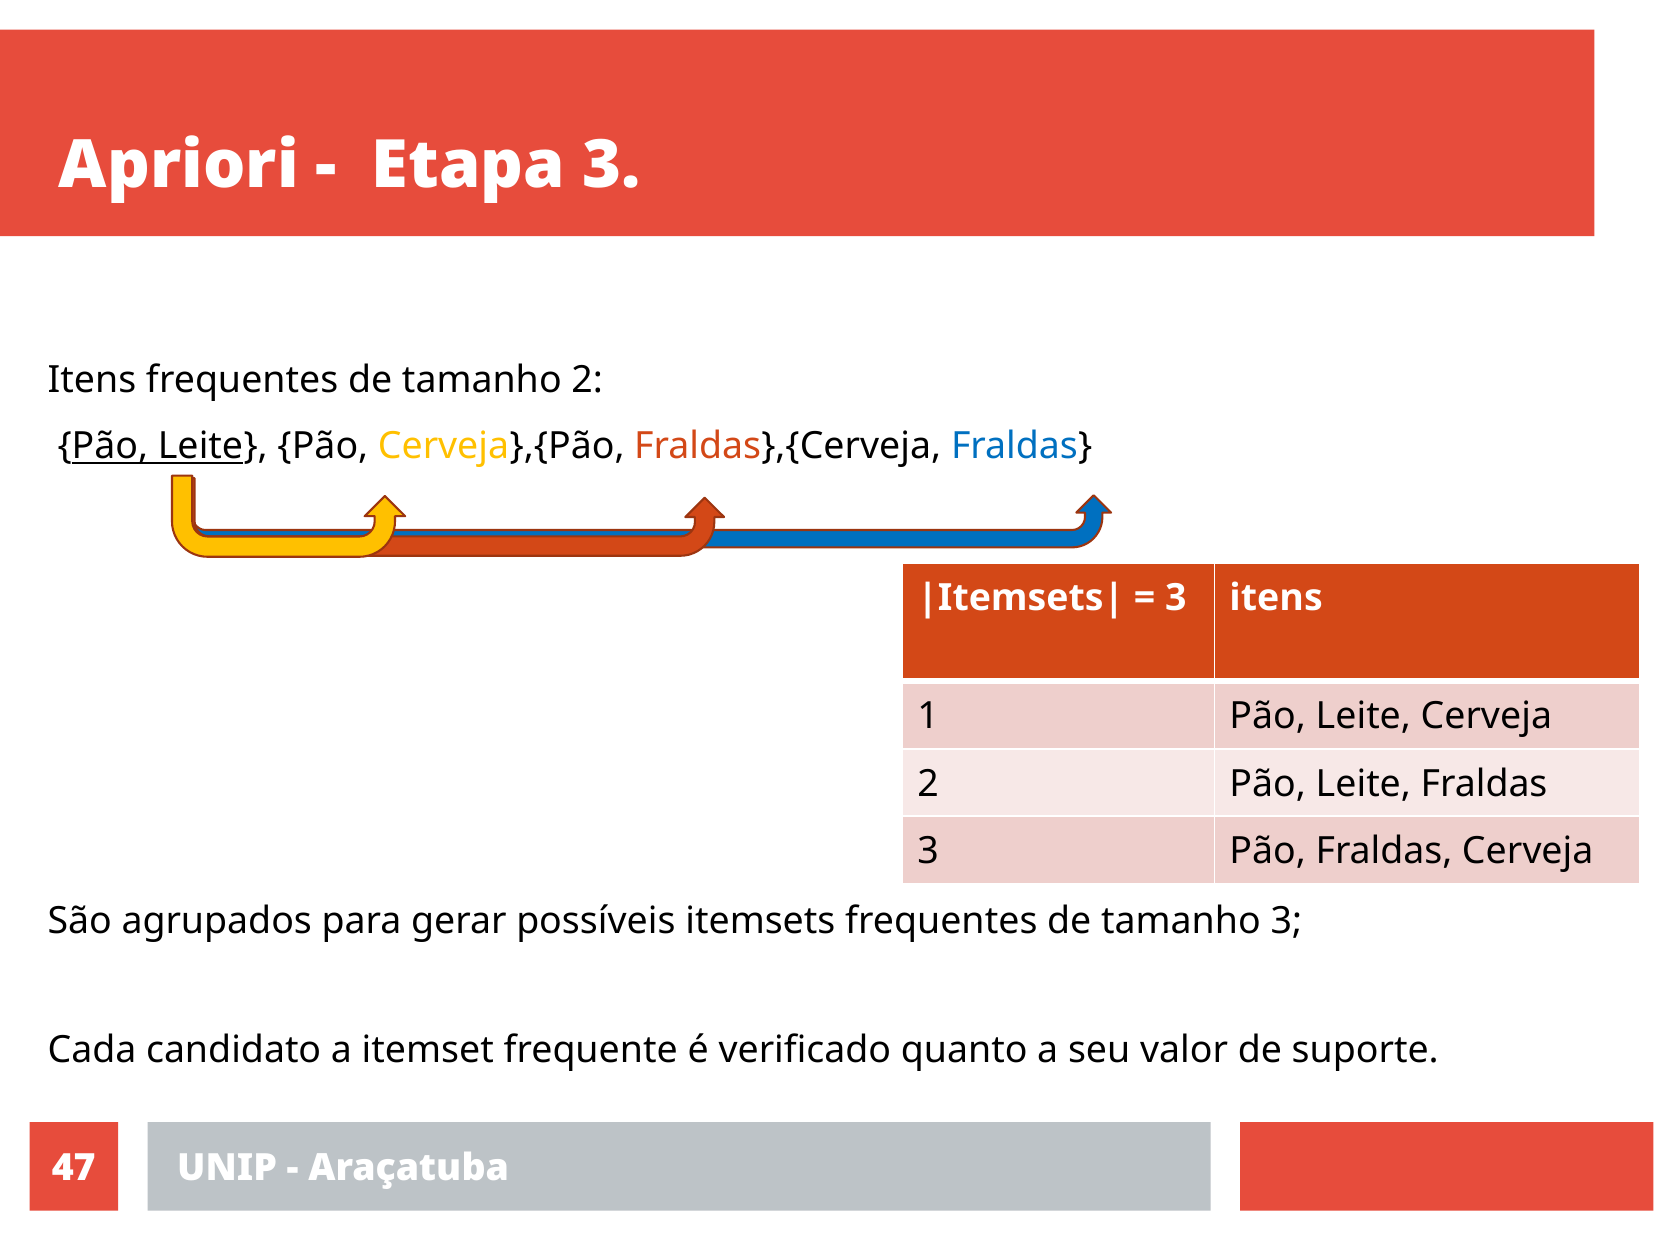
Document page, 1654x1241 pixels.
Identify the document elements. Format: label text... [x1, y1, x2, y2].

list Itens frequentes de tamanho 2: {Pão, Leite}, {Pão, Cerveja},{Pão, Fraldas},{Cerveja, Fraldas} São agrupados para gerar possíveis itemsets frequentes de tamanho 3; Cada candidato a itemset frequente é verificado quanto a seu valor de suporte. [27, 348, 1654, 1085]
table_cell 3 [903, 817, 1214, 883]
table_cell 1 [903, 684, 1214, 748]
table_cell Pão, Leite, Cerveja [1215, 684, 1639, 748]
table_cell 2 [903, 750, 1214, 815]
title Apriori - Etapa 3. [59, 59, 1595, 207]
table_header itens [1215, 564, 1639, 678]
text_box [171, 475, 1112, 557]
table_cell Pão, Fraldas, Cerveja [1215, 817, 1639, 883]
table_header |Itemsets| = 3 [903, 564, 1214, 678]
table_cell Pão, Leite, Fraldas [1215, 750, 1639, 815]
